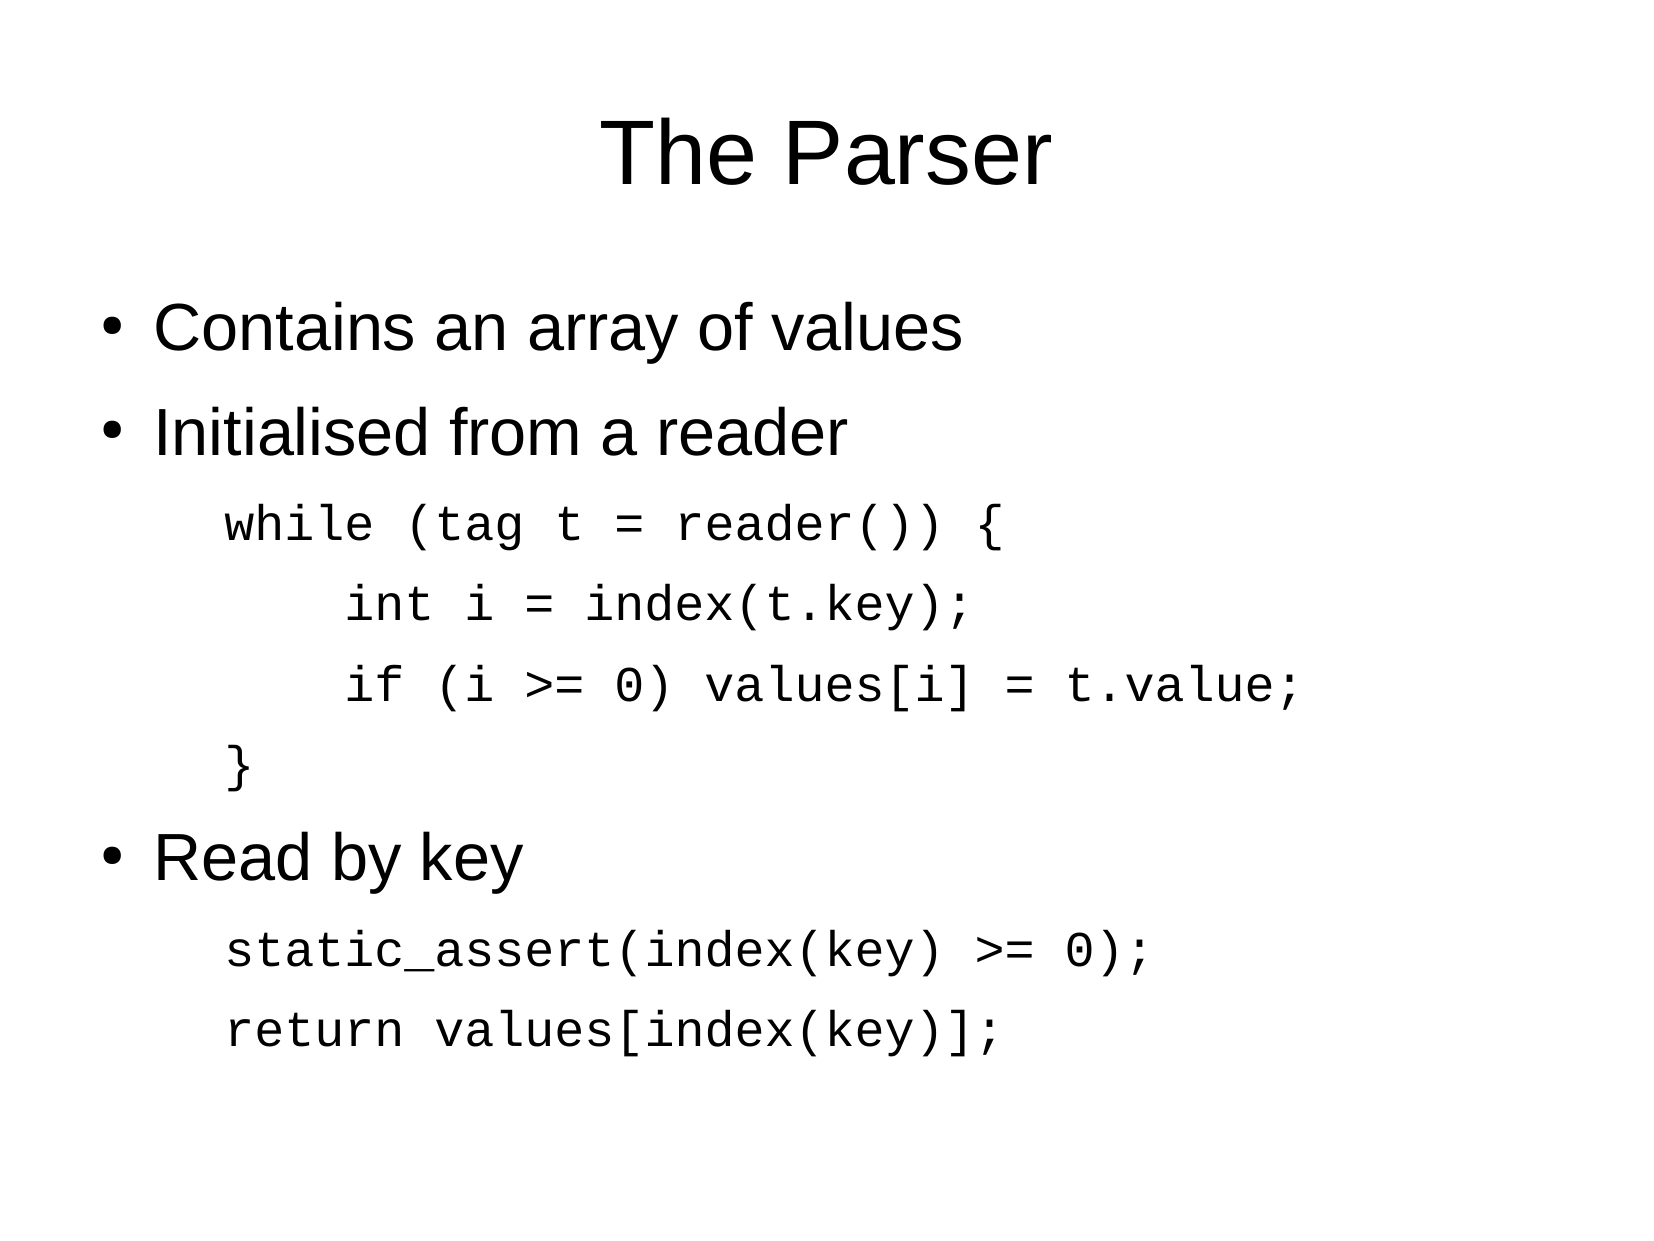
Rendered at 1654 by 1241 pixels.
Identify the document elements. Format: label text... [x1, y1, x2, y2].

list Contains an array of values Initialised from a reader while (tag t = reader()) { int i = index(t.key); if (i >= 0) values[i] = t.value; } Read by key static_assert(index(key) >= 0); return values[index(key)]; [82, 290, 1571, 1141]
title The Parser [82, 49, 1571, 257]
